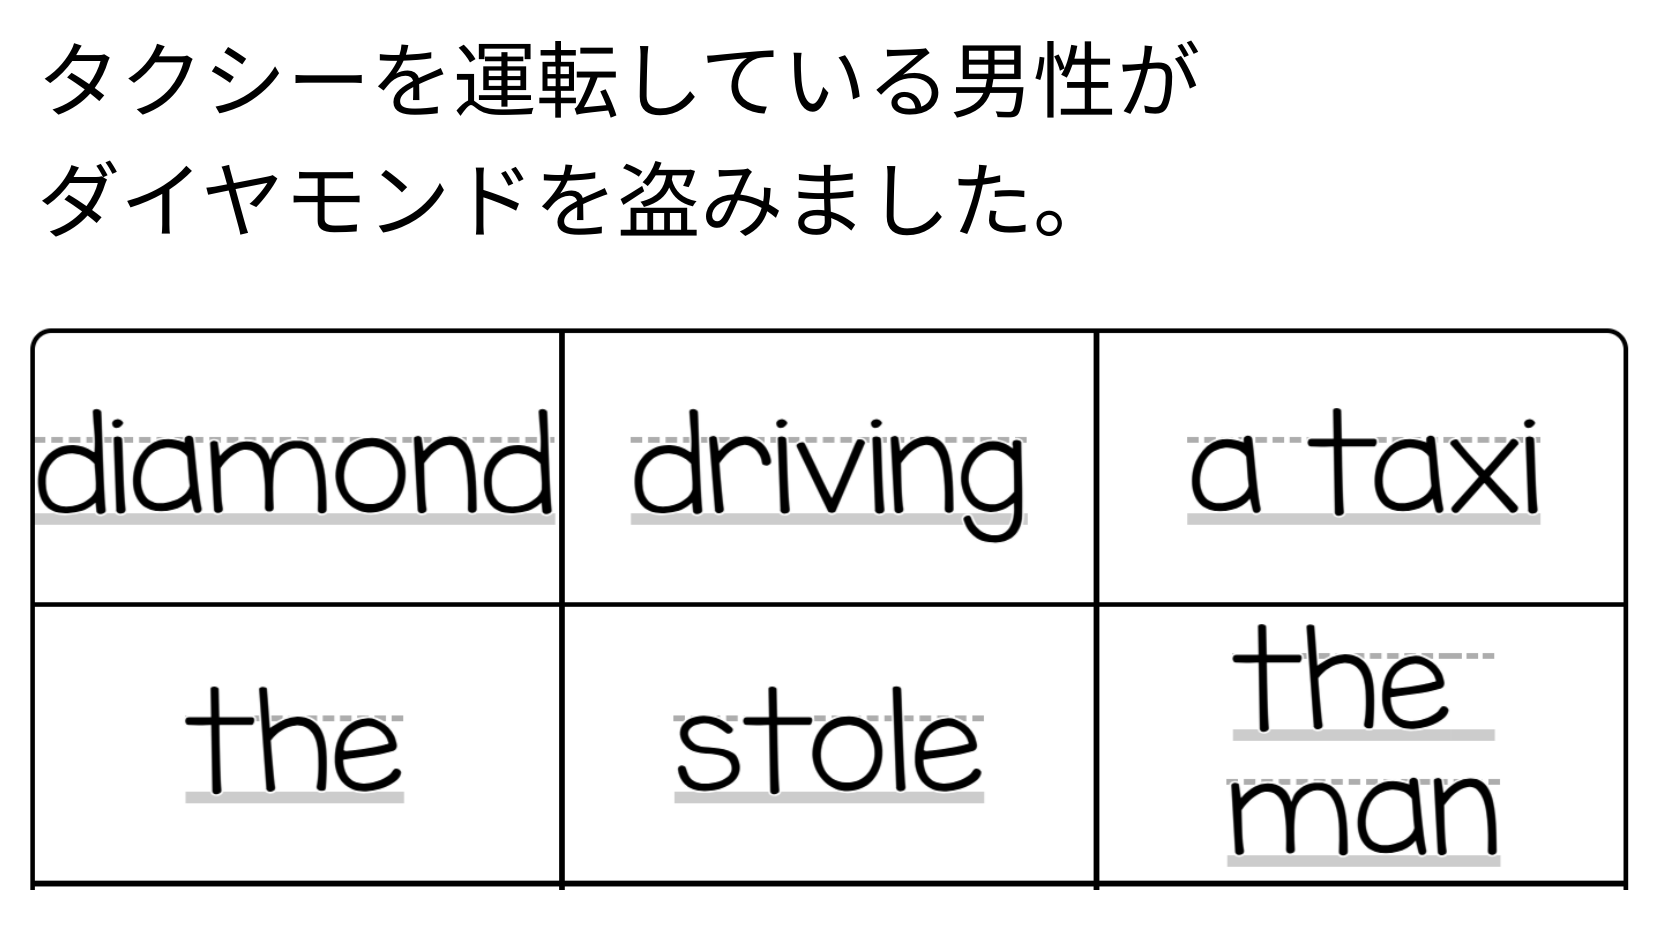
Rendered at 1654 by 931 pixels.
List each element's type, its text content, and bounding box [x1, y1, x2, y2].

title タクシーを運転している男性が ダイヤモンドを盗みました。 [37, 19, 1613, 252]
picture [20, 325, 1634, 890]
